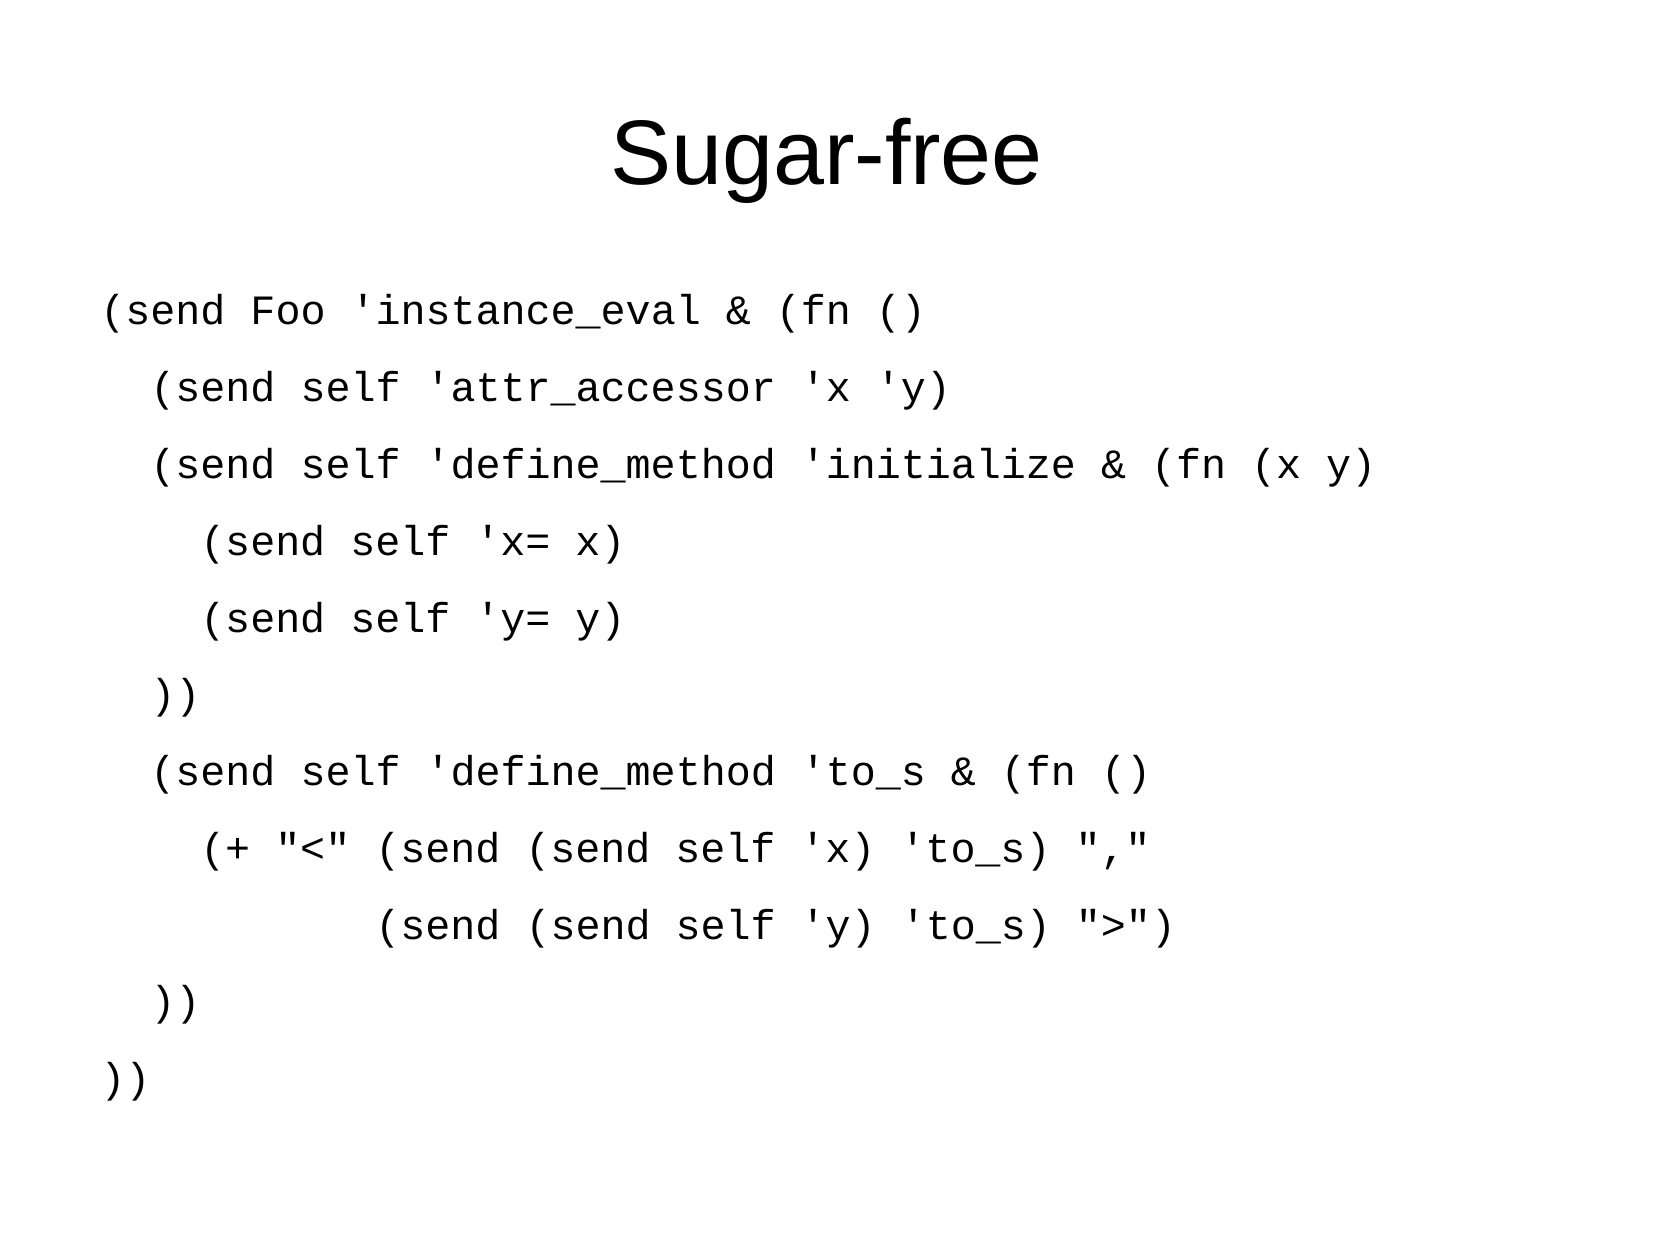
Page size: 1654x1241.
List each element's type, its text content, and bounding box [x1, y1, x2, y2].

list (send Foo 'instance_eval & (fn () (send self 'attr_accessor 'x 'y) (send self 'define_method 'initialize & (fn (x y) (send self 'x= x) (send self 'y= y) )) (send self 'define_method 'to_s & (fn () (+ "<" (send (send self 'x) 'to_s) "," (send (send self 'y) 'to_s) ">") )) )) [82, 290, 1571, 1106]
title Sugar-free [82, 49, 1571, 257]
